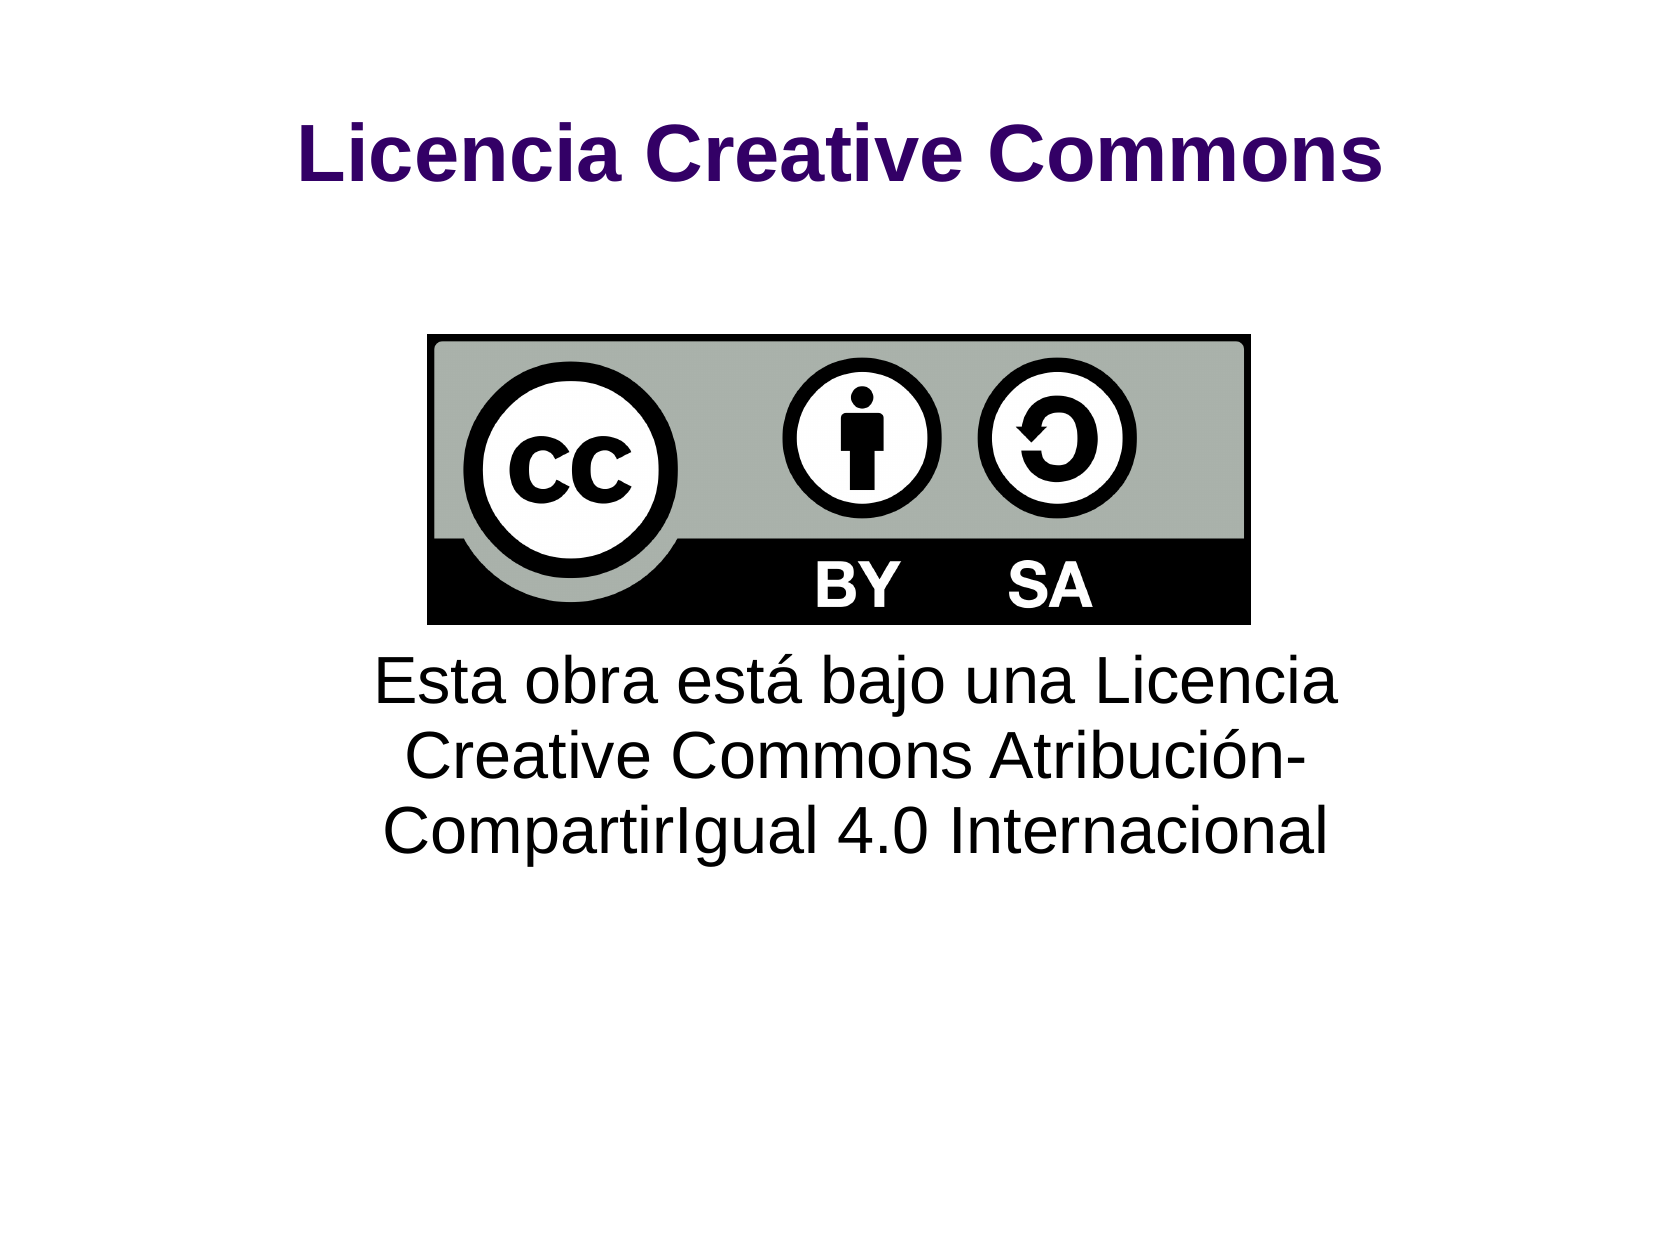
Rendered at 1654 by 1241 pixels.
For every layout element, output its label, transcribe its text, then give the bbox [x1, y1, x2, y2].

picture [427, 334, 1251, 625]
list Esta obra está bajo una Licencia Creative Commons Atribución-CompartirIgual 4.0 Internacional [200, 330, 1441, 1051]
title Licencia Creative Commons [82, 49, 1571, 257]
